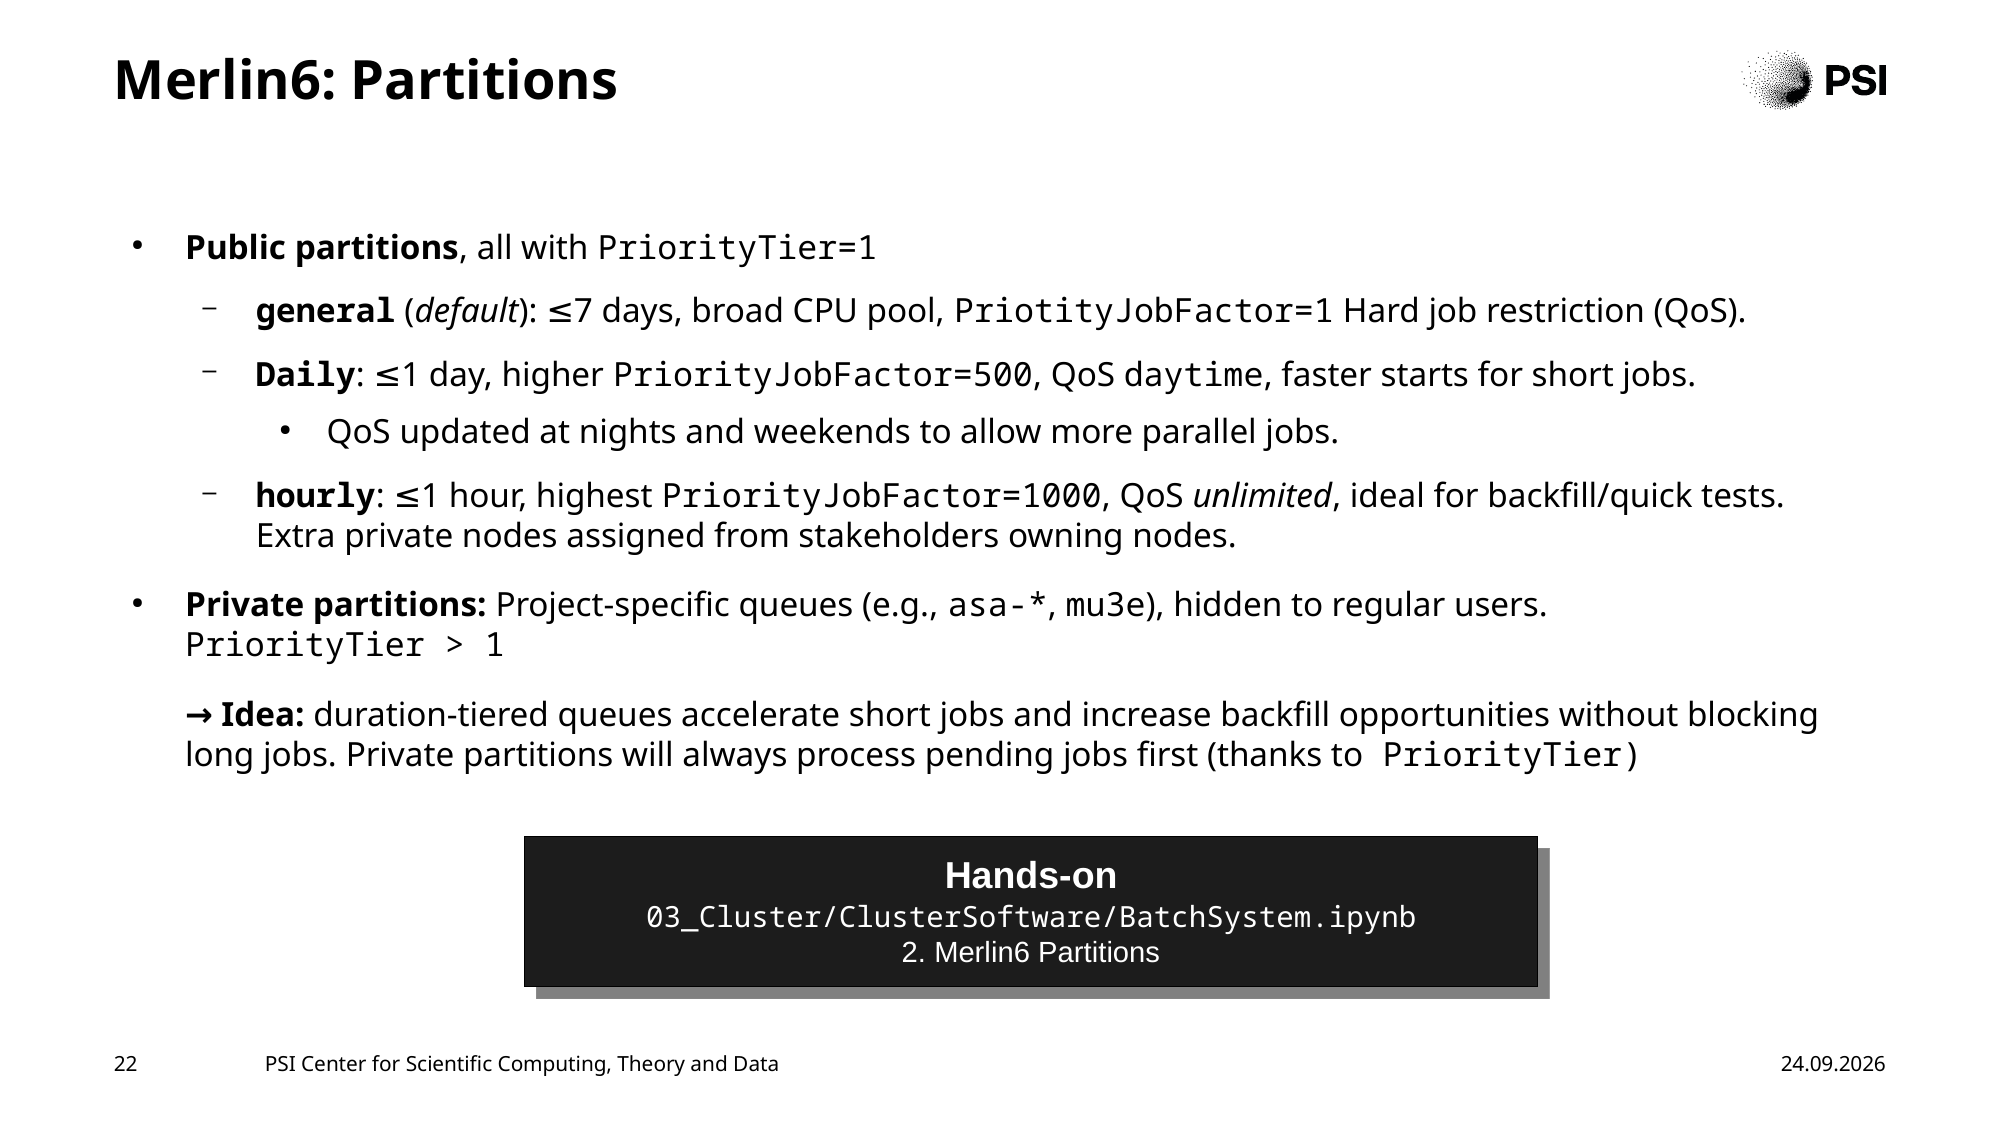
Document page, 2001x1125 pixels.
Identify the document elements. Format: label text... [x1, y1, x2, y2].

list Public partitions, all with PriorityTier=1 general (default): ≤7 days, broad CPU pool, PriotityJobFactor=1 Hard job restriction (QoS). Daily: ≤1 day, higher PriorityJobFactor=500, QoS daytime, faster starts for short jobs. QoS updated at nights and weekends to allow more parallel jobs. hourly: ≤1 hour, highest PriorityJobFactor=1000, QoS unlimited, ideal for backfill/quick tests. Extra private nodes assigned from stakeholders owning nodes. Private partitions: Project-specific queues (e.g., asa-*, mu3e), hidden to regular users. PriorityTier > 1 → Idea: duration-tiered queues accelerate short jobs and increase backfill opportunities without blocking long jobs. Private partitions will always process pending jobs first (thanks to PriorityTier) [114, 225, 1876, 826]
text_box Hands-on 03_Cluster/ClusterSoftware/BatchSystem.ipynb 2. Merlin6 Partitions [524, 836, 1538, 987]
title Merlin6: Partitions [114, 45, 1585, 179]
